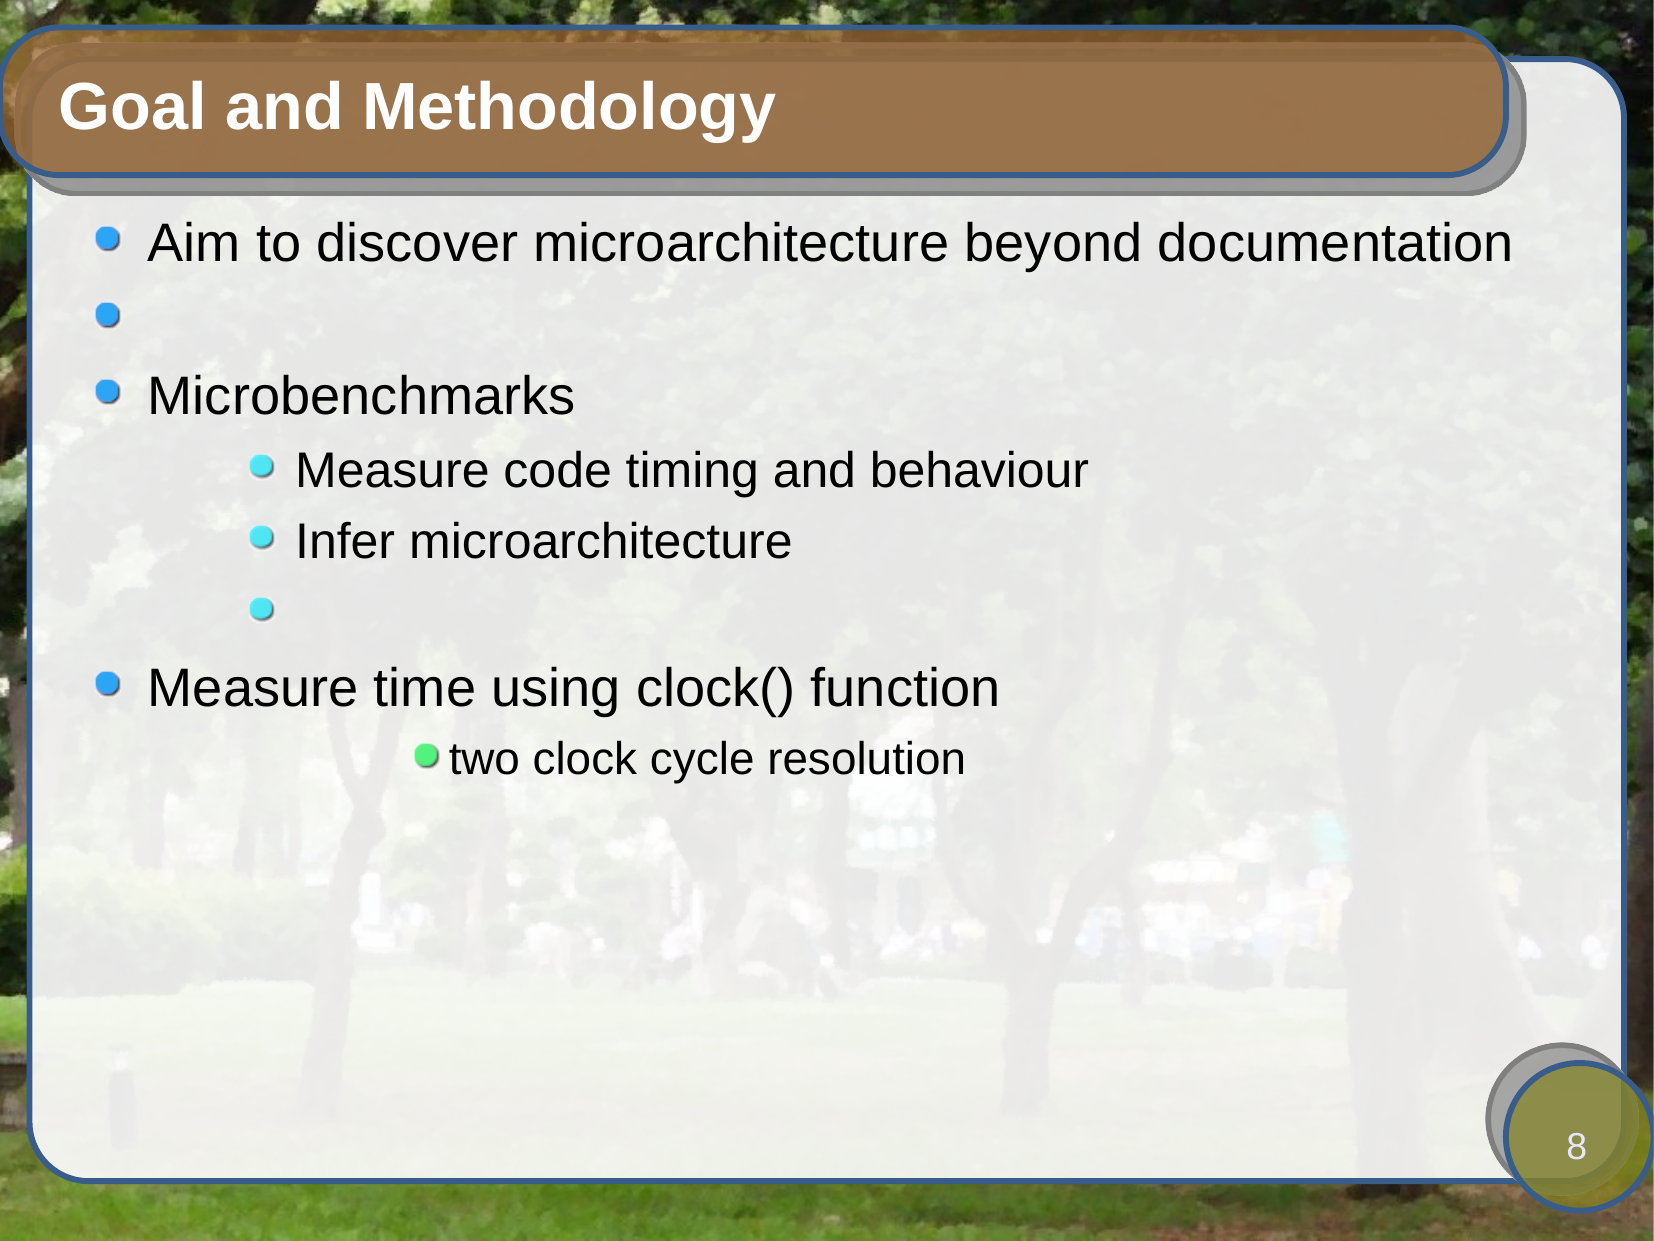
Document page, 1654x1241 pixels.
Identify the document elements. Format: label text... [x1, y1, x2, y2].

text_box [1529, 1122, 1625, 1179]
title Goal and Methodology [59, 36, 1447, 170]
list Aim to discover microarchitecture beyond documentation Microbenchmarks Measure code timing and behaviour Infer microarchitecture Measure time using clock() function two clock cycle resolution [59, 206, 1595, 1137]
